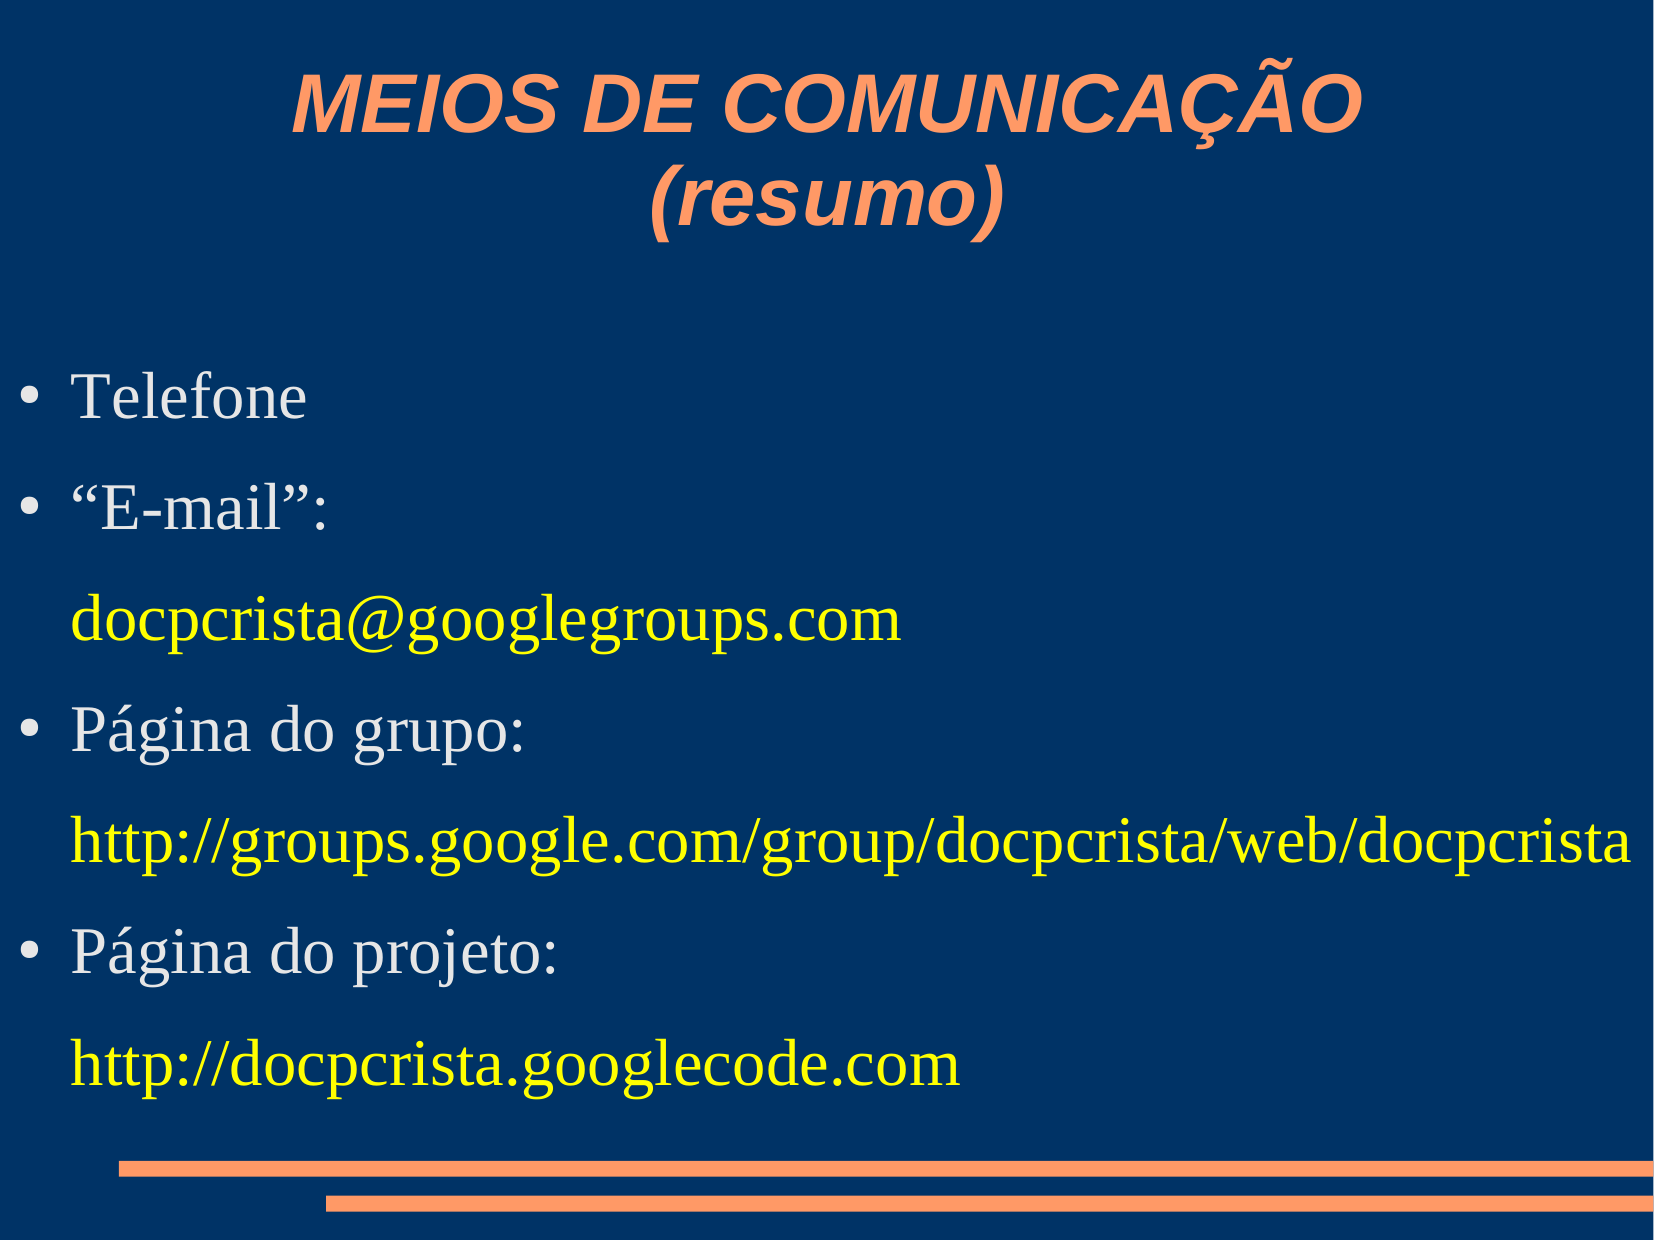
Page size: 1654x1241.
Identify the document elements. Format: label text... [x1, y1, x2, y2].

list Telefone “E-mail”: docpcrista@googlegroups.com Página do grupo: http://groups.google.com/group/docpcrista/web/docpcrista Página do projeto: http://docpcrista.googlecode.com [0, 322, 1654, 1141]
title MEIOS DE COMUNICAÇÃO (resumo) [121, 46, 1534, 254]
